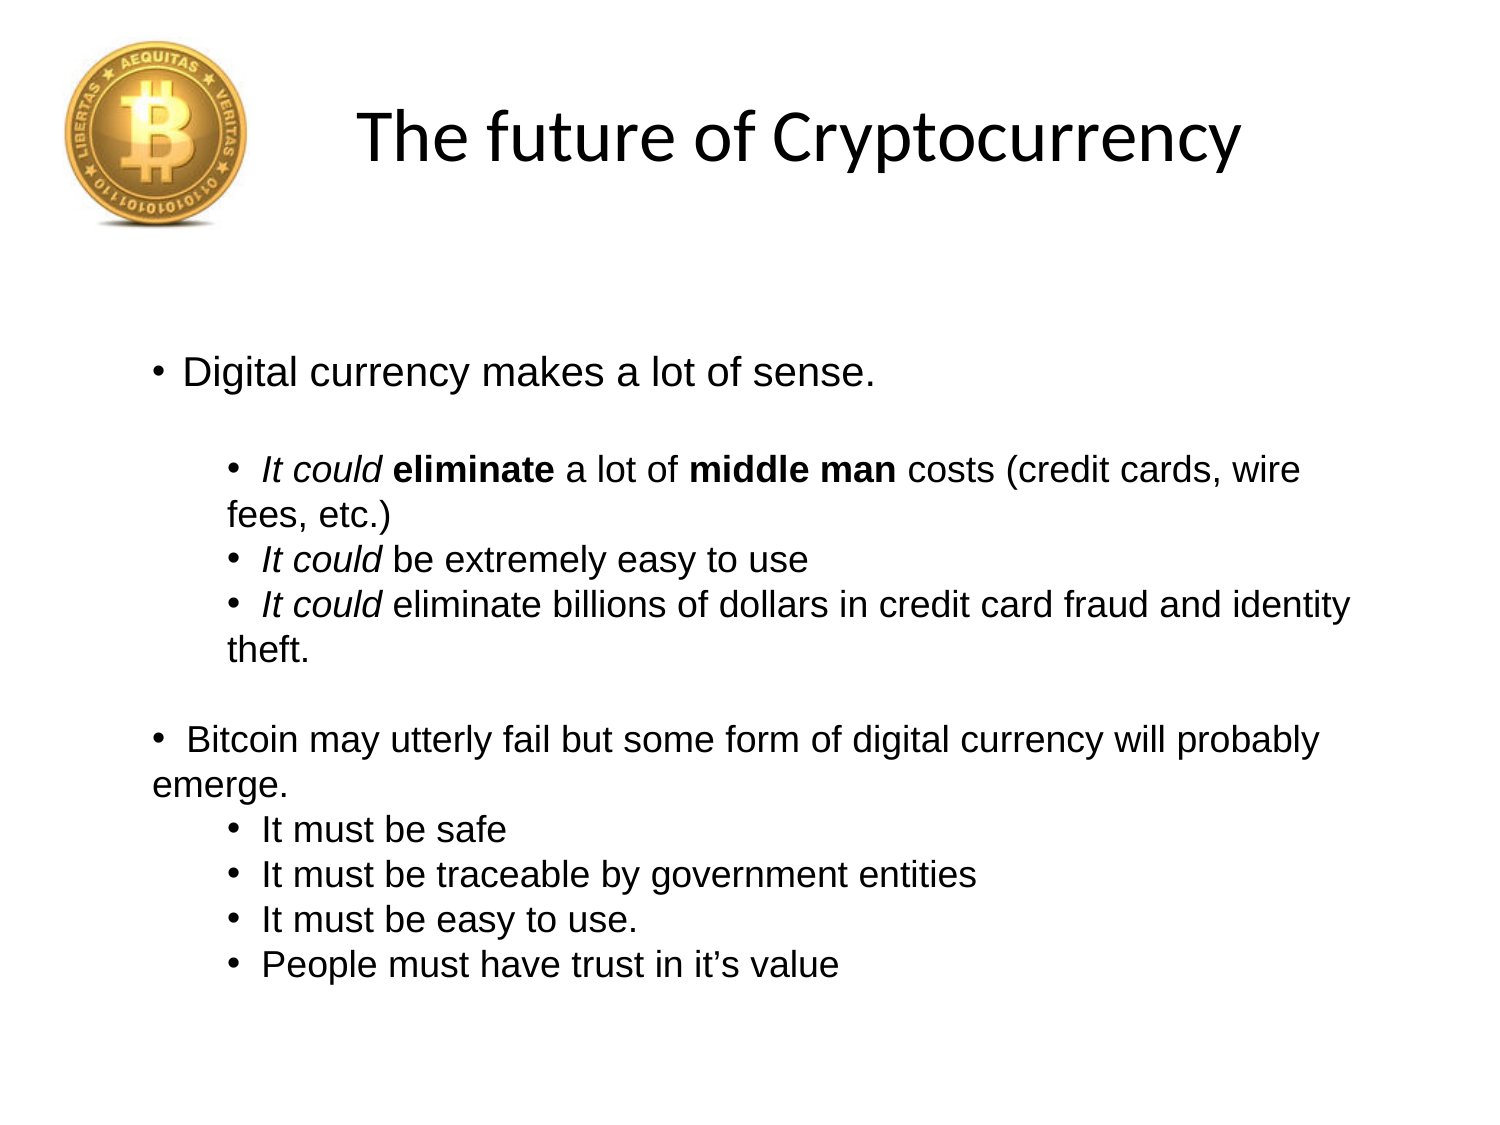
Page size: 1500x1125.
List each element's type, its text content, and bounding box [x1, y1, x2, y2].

text_box Digital currency makes a lot of sense. It could eliminate a lot of middle man costs (credit cards, wire fees, etc.) It could be extremely easy to use It could eliminate billions of dollars in credit card fraud and identity theft. Bitcoin may utterly fail but some form of digital currency will probably emerge. It must be safe It must be traceable by government entities It must be easy to use. People must have trust in it’s value [137, 337, 1401, 993]
picture [62, 37, 250, 230]
text_box The future of Cryptocurrency [275, 37, 1326, 225]
